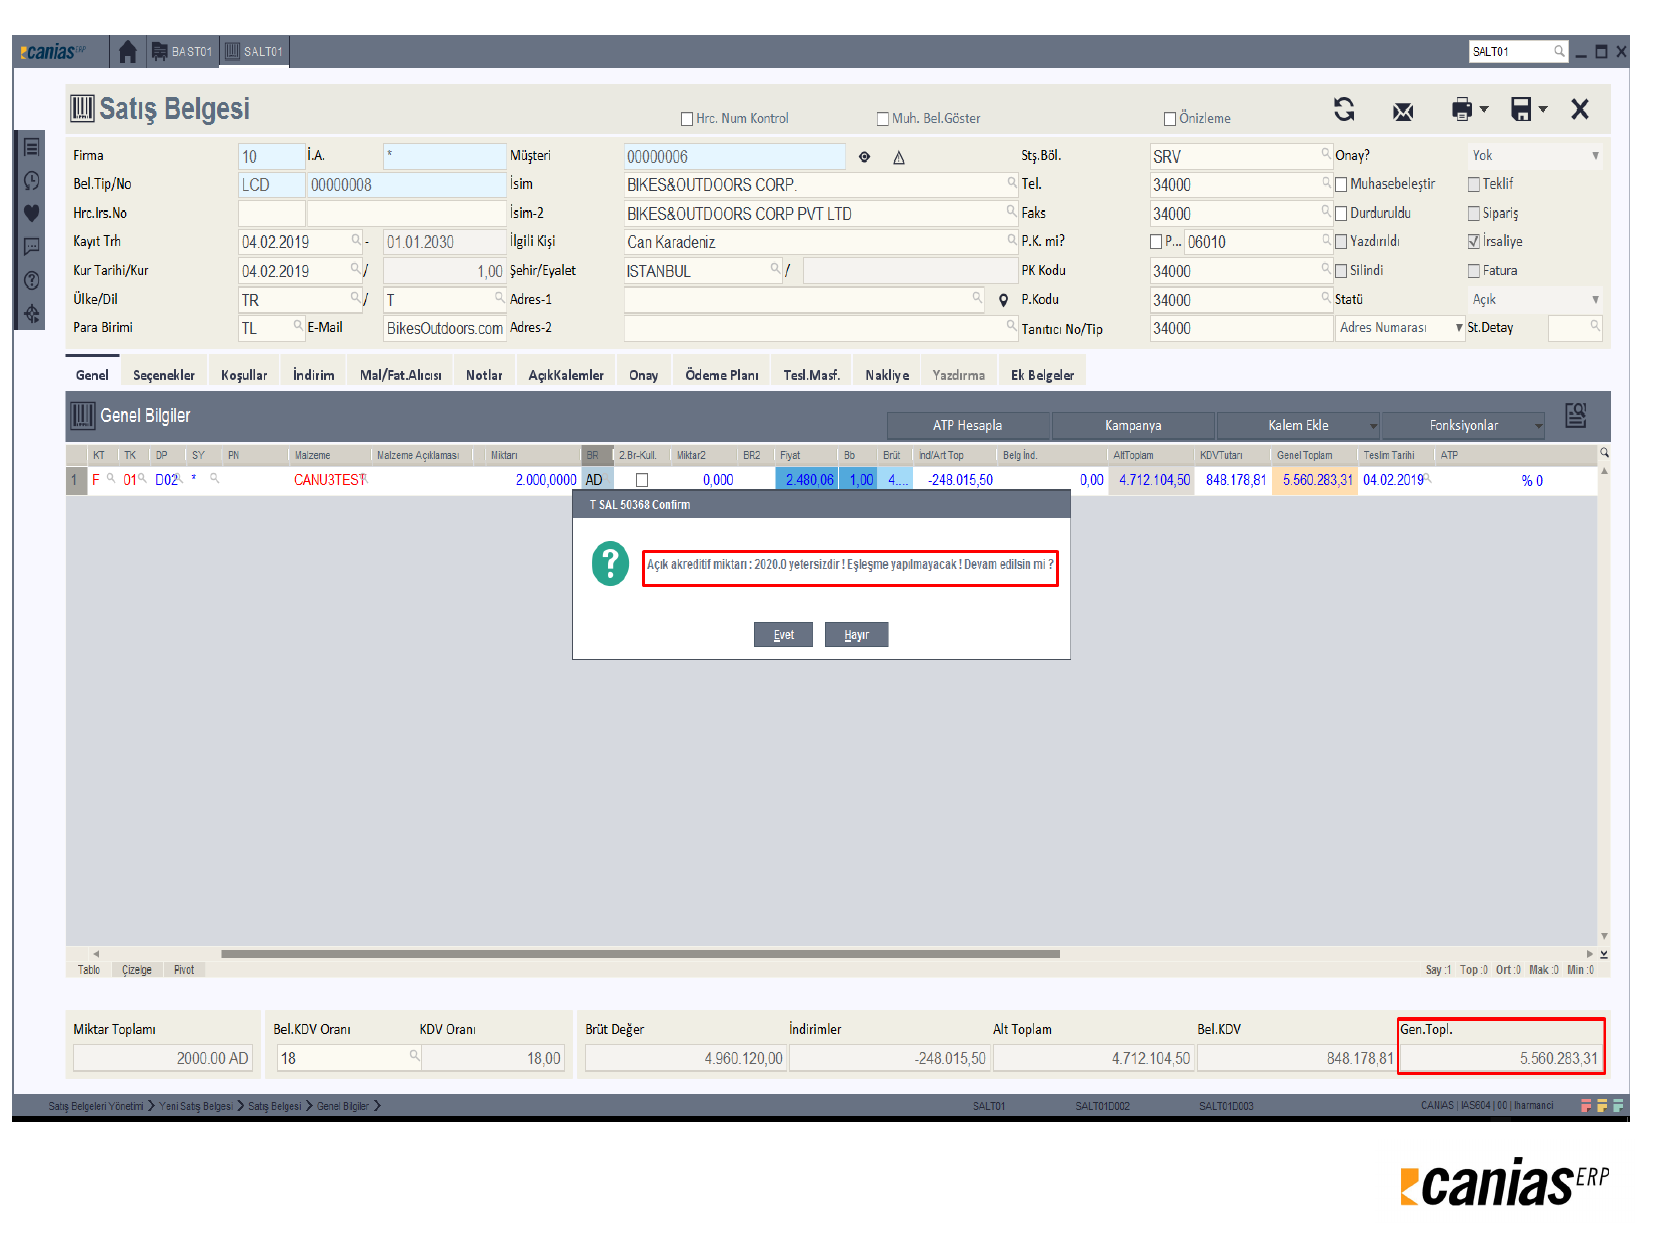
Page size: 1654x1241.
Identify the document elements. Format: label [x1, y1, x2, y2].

picture [1375, 1139, 1635, 1223]
picture [12, 35, 1630, 1123]
